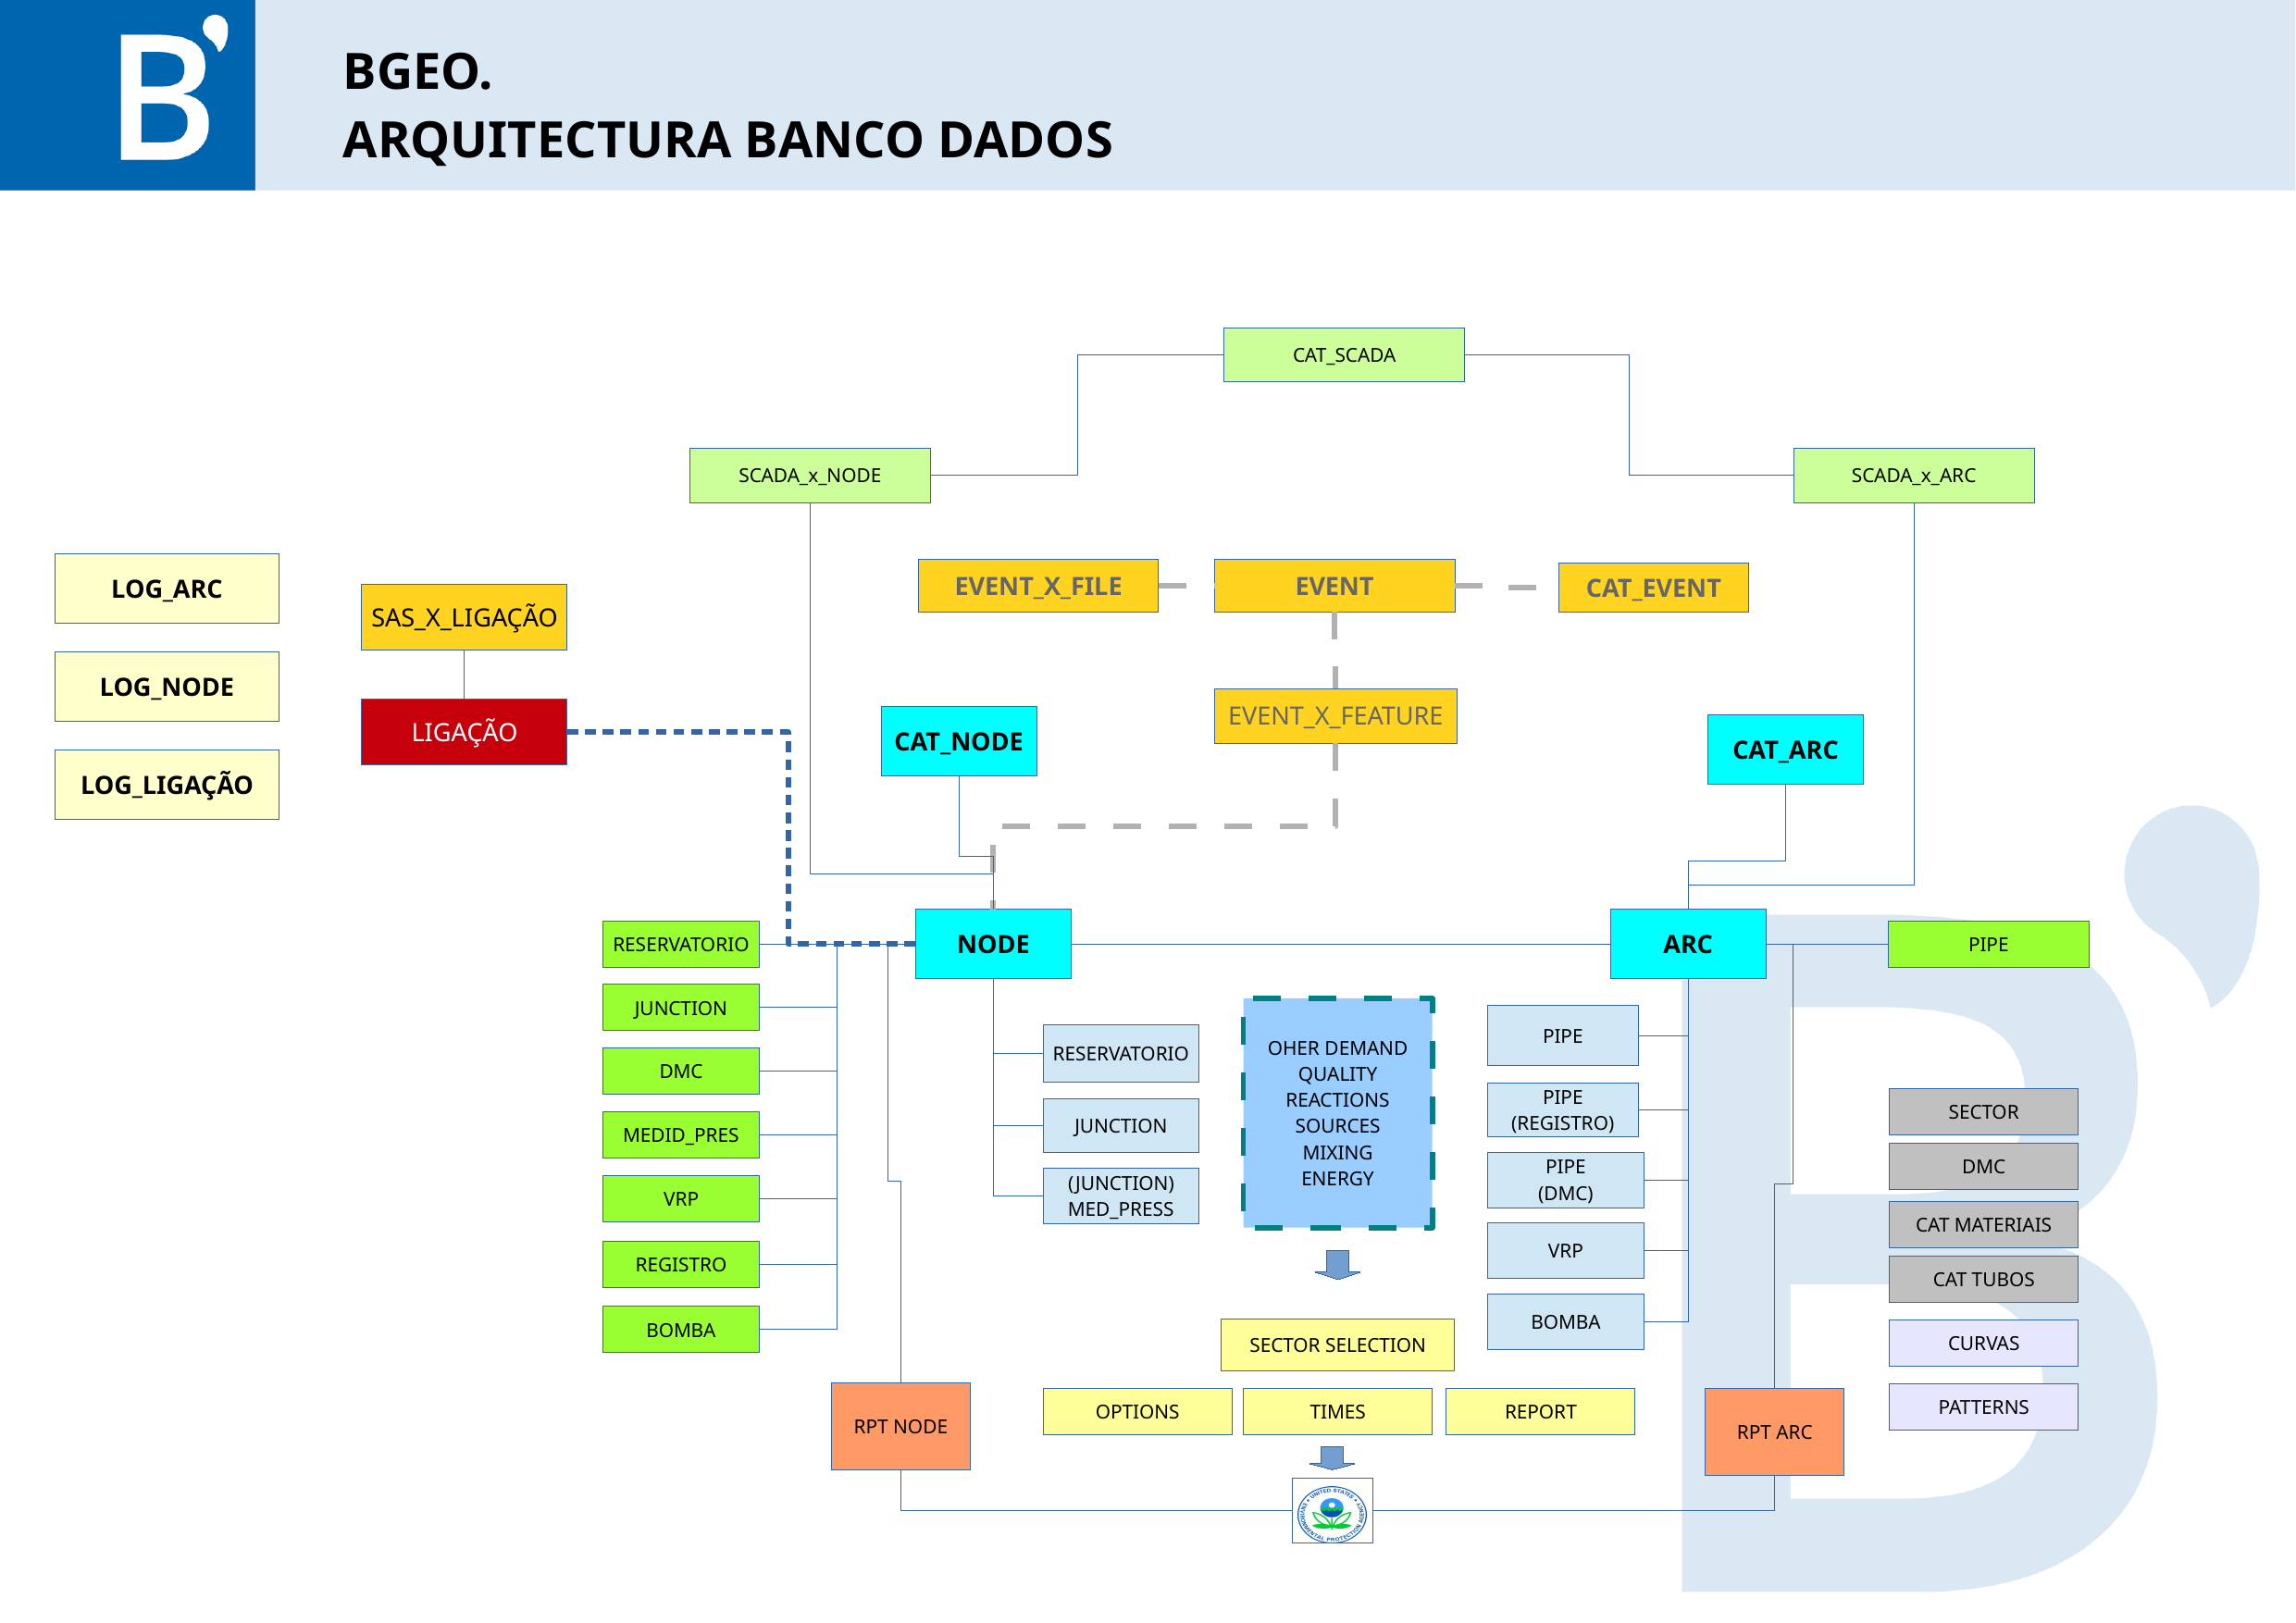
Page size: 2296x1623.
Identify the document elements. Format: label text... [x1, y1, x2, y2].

text_box SECTOR [1889, 1088, 2079, 1135]
text_box PIPE [1487, 1005, 1639, 1066]
text_box PATTERNS [1889, 1383, 2079, 1431]
text_box SCADA_x_NODE [689, 448, 931, 503]
text_box SAS_X_LIGAÇÃO [361, 584, 567, 650]
text_box LOG_NODE [55, 651, 279, 722]
text_box JUNCTION [1043, 1098, 1199, 1153]
text_box CAT_SCADA [1223, 328, 1465, 382]
text_box CAT_ARC [1707, 714, 1864, 785]
text_box MEDID_PRES [602, 1111, 760, 1158]
text_box CURVAS [1889, 1319, 2079, 1367]
text_box SCADA_x_ARC [1793, 448, 2035, 503]
text_box PIPE (REGISTRO) [1487, 1083, 1639, 1137]
text_box PIPE [1888, 921, 2090, 968]
text_box CAT_NODE [881, 706, 1037, 776]
text_box DMC [602, 1047, 760, 1095]
text_box EVENT_X_FEATURE [1214, 688, 1458, 744]
text_box BOMBA [1487, 1294, 1644, 1350]
text_box EVENT [1214, 559, 1456, 613]
text_box [1315, 1250, 1360, 1280]
text_box LOG_ARC [55, 553, 279, 624]
text_box OHER DEMAND QUALITY REACTIONS SOURCES MIXING ENERGY [1243, 997, 1433, 1228]
text_box NODE [915, 909, 1072, 979]
text_box ARC [1610, 909, 1767, 979]
text_box RESERVATORIO [602, 921, 760, 968]
text_box OPTIONS [1043, 1388, 1233, 1435]
text_box SECTOR SELECTION [1221, 1319, 1455, 1371]
picture [0, 0, 2296, 1623]
text_box REPORT [1446, 1388, 1635, 1435]
text_box CAT TUBOS [1889, 1256, 2079, 1303]
text_box CAT MATERIAIS [1889, 1201, 2079, 1248]
text_box JUNCTION [602, 984, 760, 1031]
text_box LOG_LIGAÇÃO [55, 750, 279, 820]
text_box VRP [1487, 1222, 1644, 1279]
text_box EVENT_X_FILE [918, 559, 1159, 613]
text_box PIPE (DMC) [1487, 1152, 1644, 1208]
text_box REGISTRO [602, 1241, 760, 1288]
text_box LIGAÇÃO [361, 699, 567, 765]
text_box RPT NODE [831, 1382, 971, 1470]
text_box RESERVATORIO [1043, 1024, 1199, 1083]
text_box RPT ARC [1705, 1388, 1844, 1476]
text_box VRP [602, 1175, 760, 1222]
text_box CAT_EVENT [1558, 563, 1749, 613]
text_box (JUNCTION) MED_PRESS [1043, 1168, 1199, 1224]
text_box BGEO. ARQUITECTURA BANCO DADOS [329, 28, 2253, 197]
text_box [1309, 1446, 1355, 1470]
text_box BOMBA [602, 1306, 760, 1353]
text_box TIMES [1243, 1388, 1433, 1435]
text_box DMC [1889, 1143, 2079, 1190]
